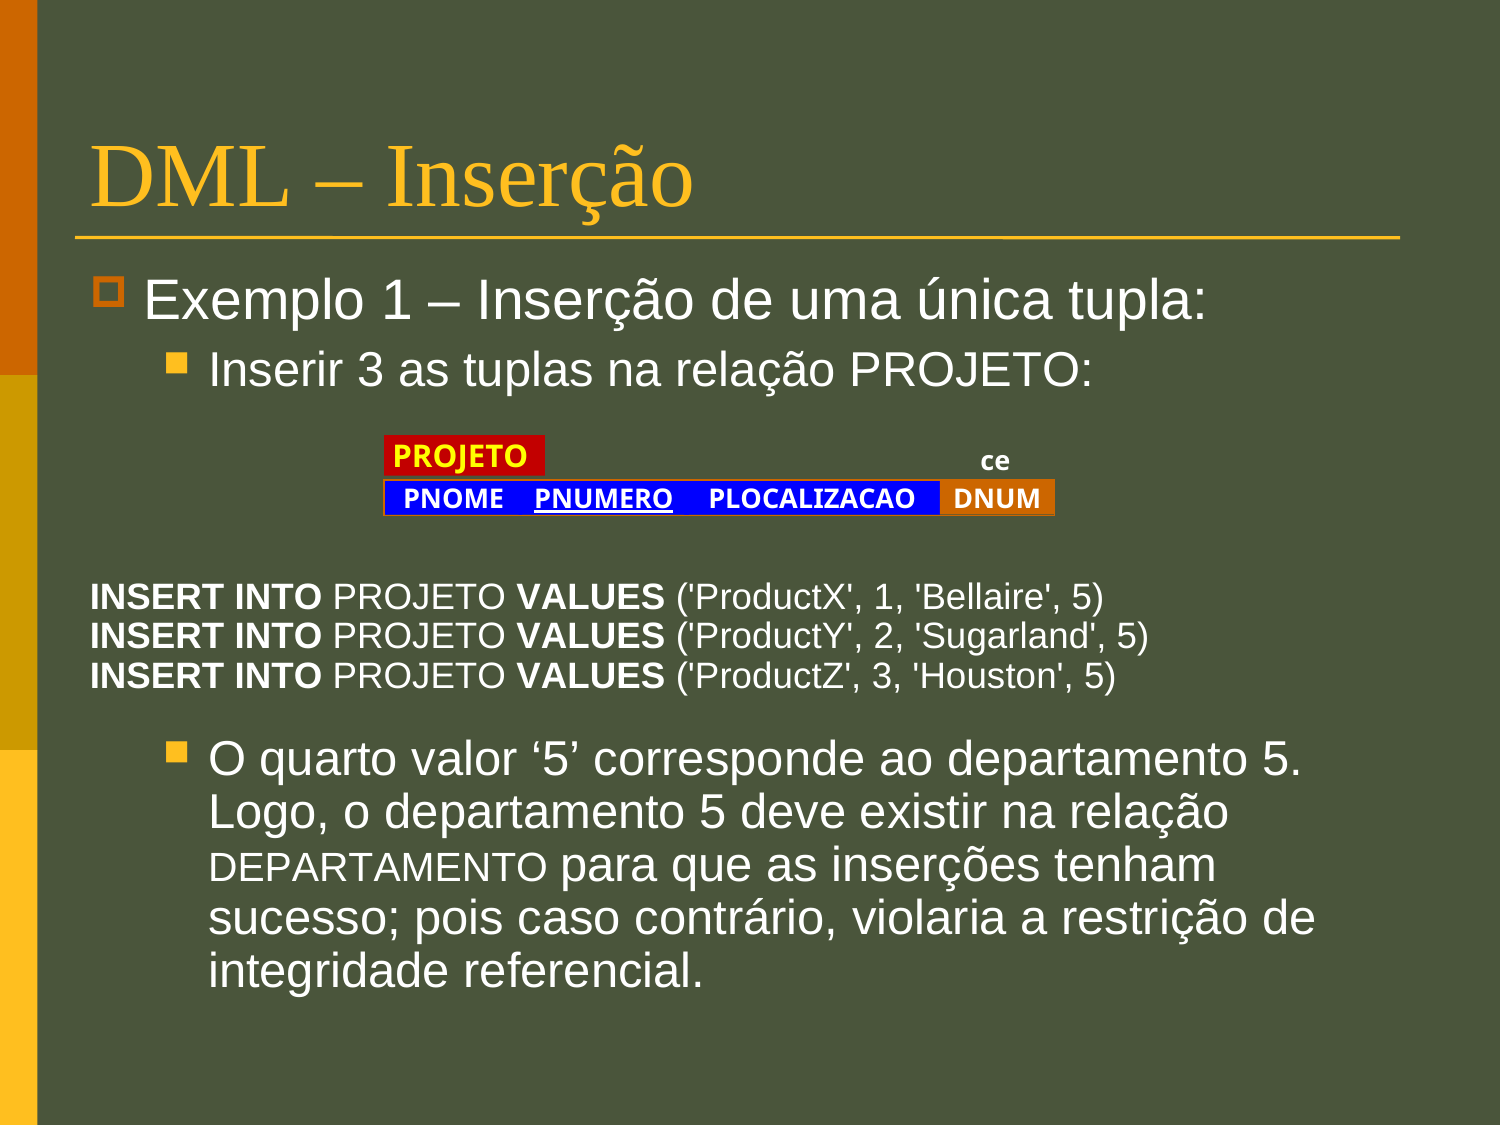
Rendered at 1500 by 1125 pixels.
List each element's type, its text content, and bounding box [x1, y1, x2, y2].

text_box PROJETO [384, 435, 545, 476]
text_box DNUM [939, 480, 1055, 515]
text_box PNUMERO [518, 481, 684, 515]
title DML – Inserção [75, 45, 1426, 233]
text_box PLOCALIZACAO [684, 481, 939, 515]
list Exemplo 1 – Inserção de uma única tupla: Inserir 3 as tuplas na relação PROJETO: INSERT INTO PROJETO VALUES ('ProductX', 1, 'Bellaire', 5) INSERT INTO PROJETO VALUES ('ProductY', 2, 'Sugarland', 5) INSERT INTO PROJETO VALUES ('ProductZ', 3, 'Houston', 5) O quarto valor ‘5’ corresponde ao departamento 5. Logo, o departamento 5 deve existir na relação DEPARTAMENTO para que as inserções tenham sucesso; pois caso contrário, violaria a restrição de integridade referencial. [75, 262, 1426, 1006]
text_box PNOME [385, 481, 518, 515]
text_box ce [938, 443, 1052, 476]
